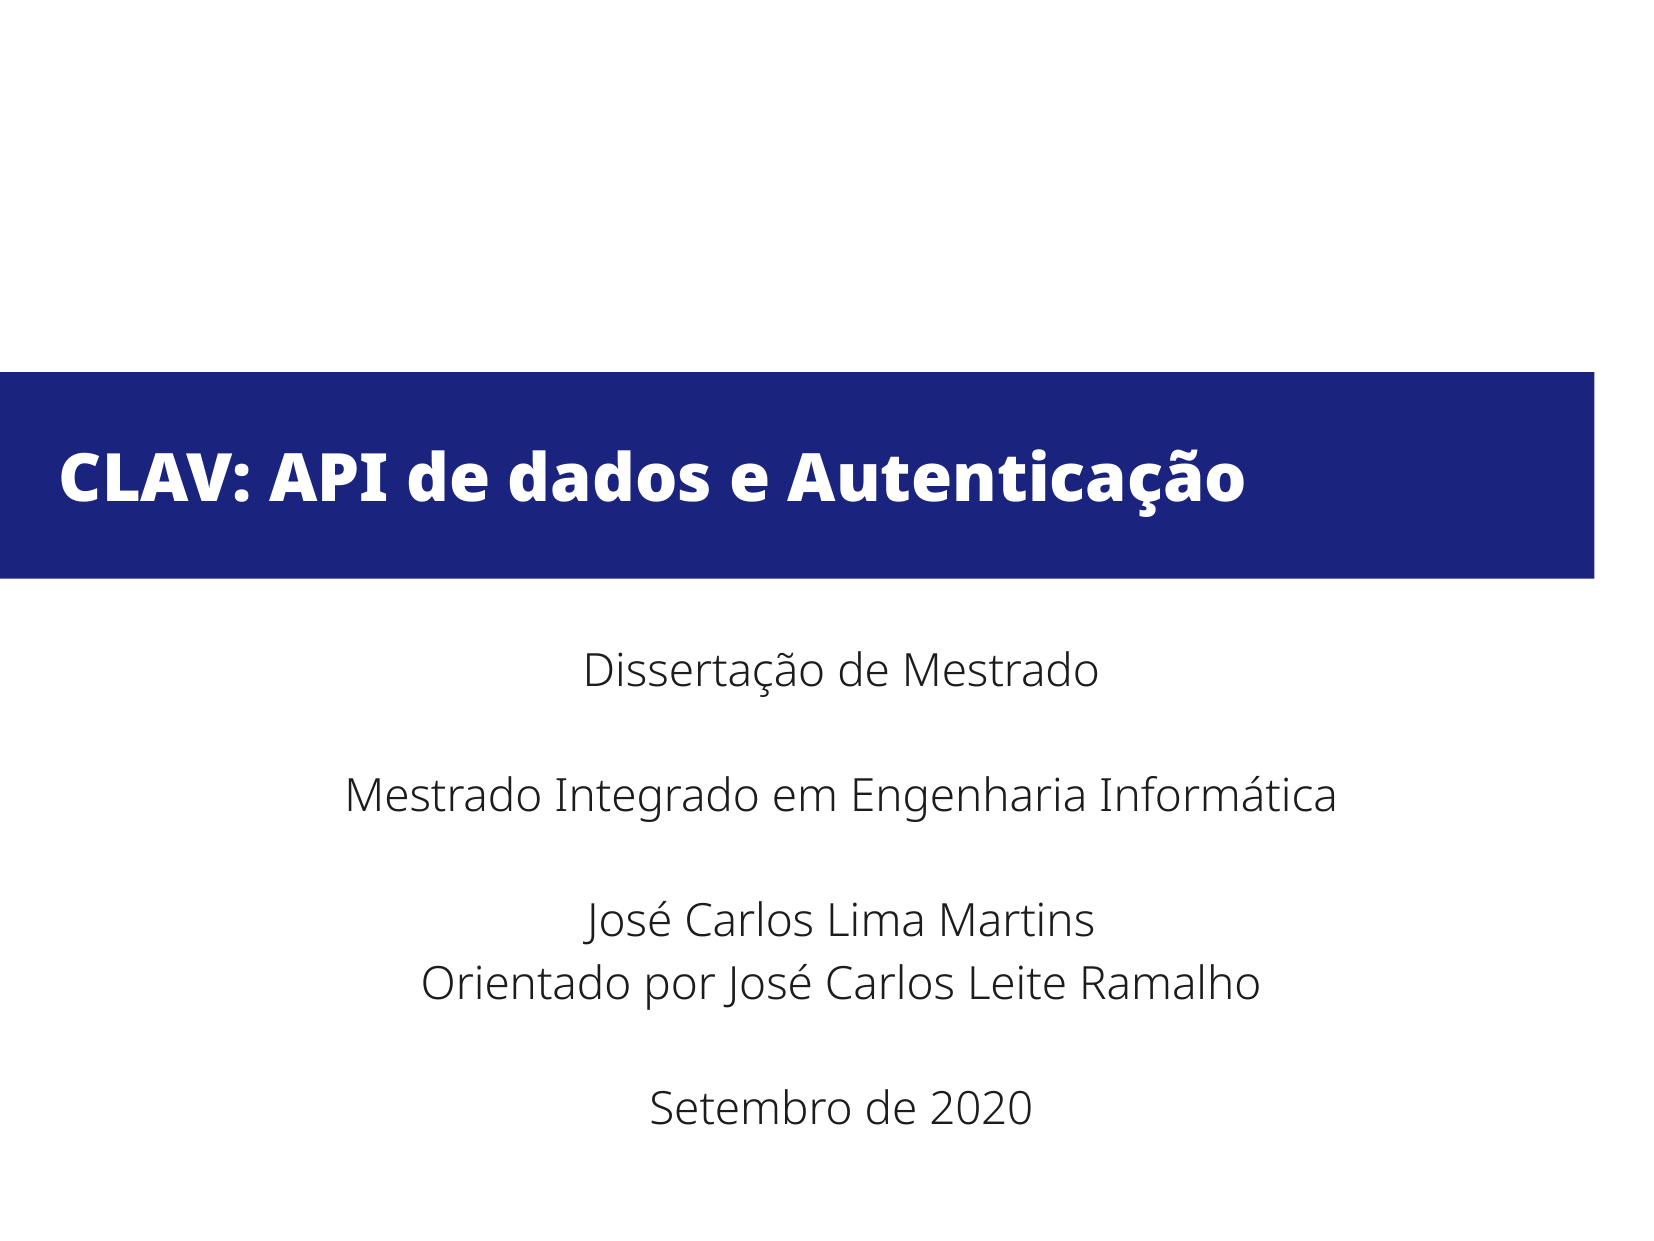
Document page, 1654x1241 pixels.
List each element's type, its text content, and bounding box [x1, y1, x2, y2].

title CLAV: API de dados e Autenticação [59, 401, 1595, 550]
subtitle Dissertação de Mestrado Mestrado Integrado em Engenharia Informática José Carlos Lima Martins Orientado por José Carlos Leite Ramalho Setembro de 2020 [88, 637, 1595, 1111]
